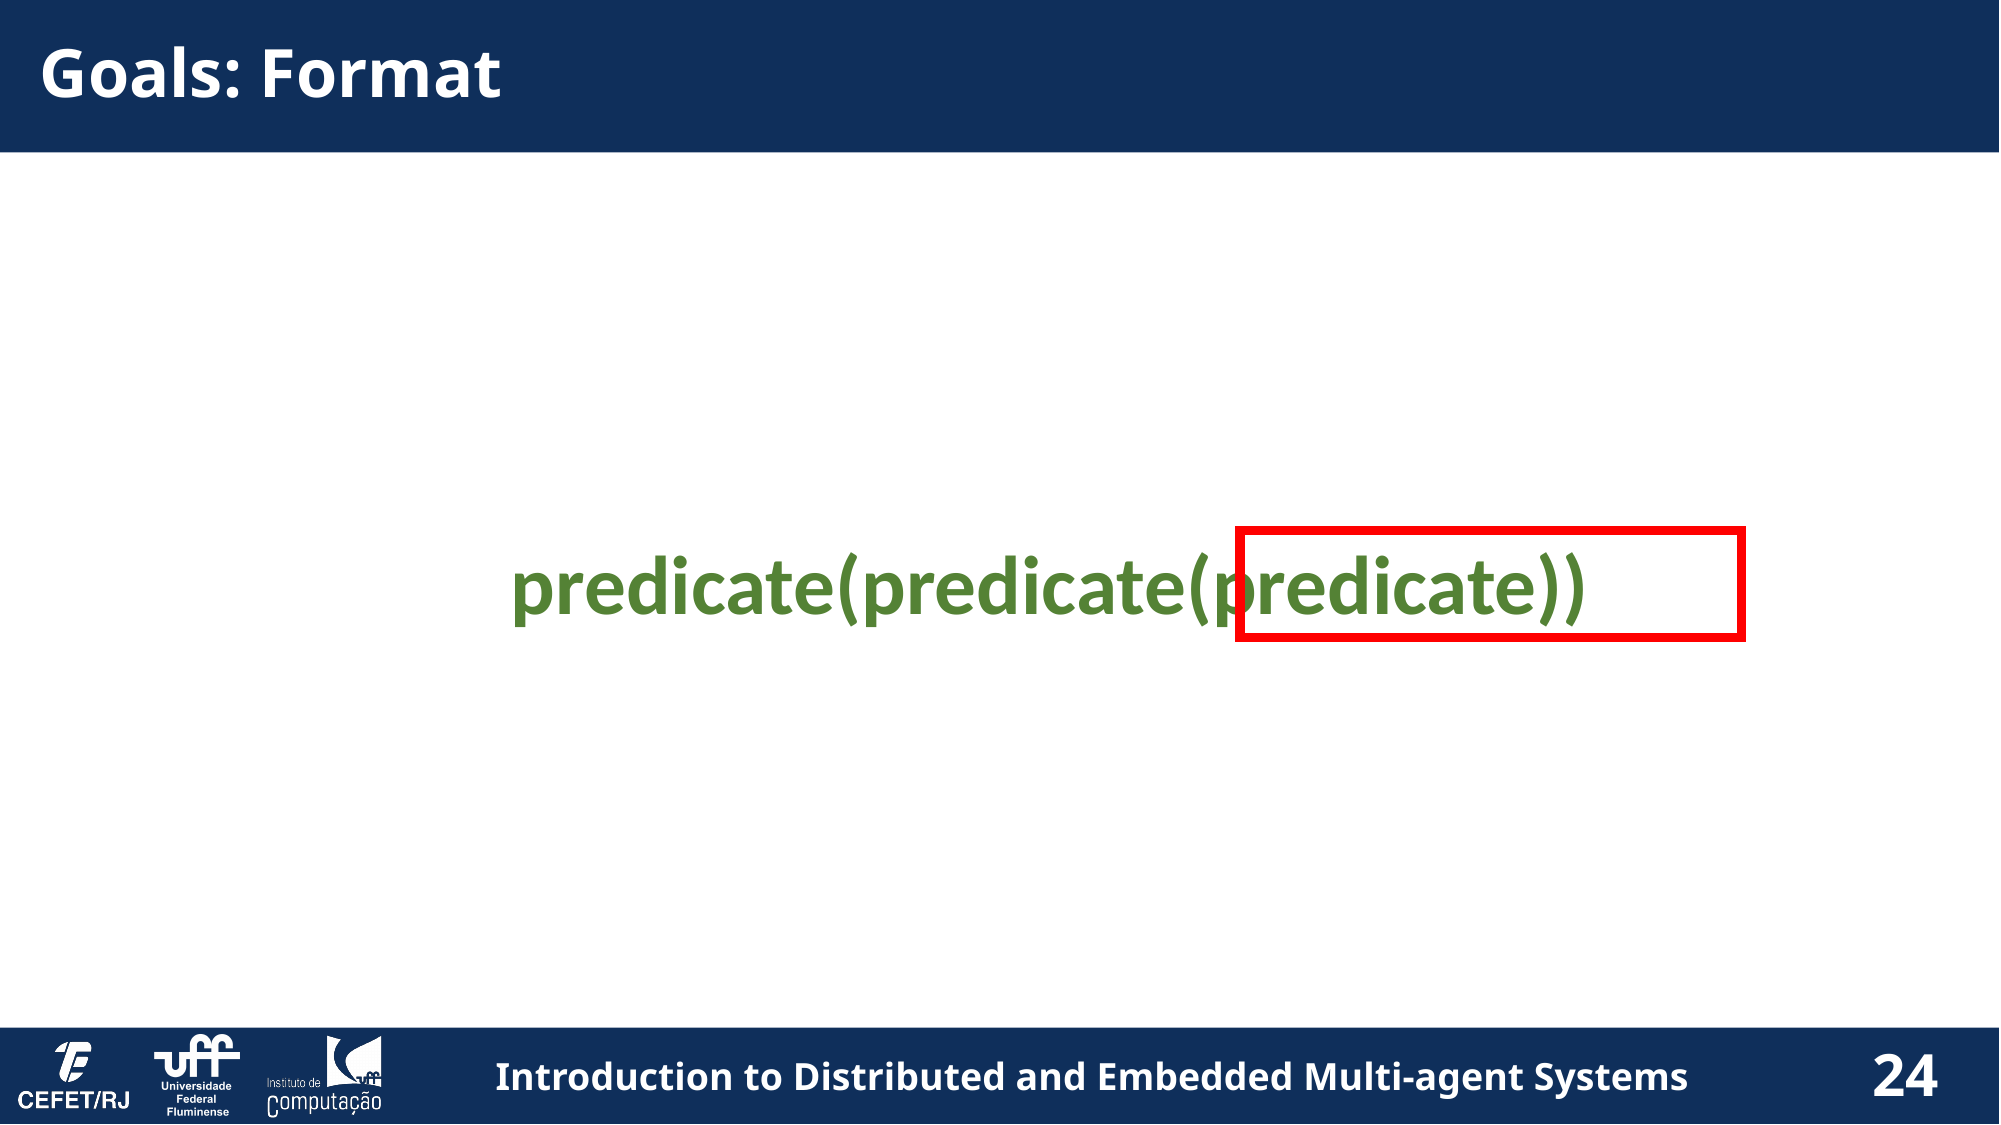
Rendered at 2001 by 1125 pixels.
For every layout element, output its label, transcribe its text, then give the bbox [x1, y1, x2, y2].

picture [18, 1021, 129, 1125]
picture [153, 1033, 241, 1121]
picture [265, 1033, 383, 1118]
text_box predicate(predicate(predicate)) [212, 523, 1907, 639]
text_box predicate(predicate(predicate)) [1245, 535, 1737, 633]
text_box Goals: Format [25, 23, 1999, 119]
